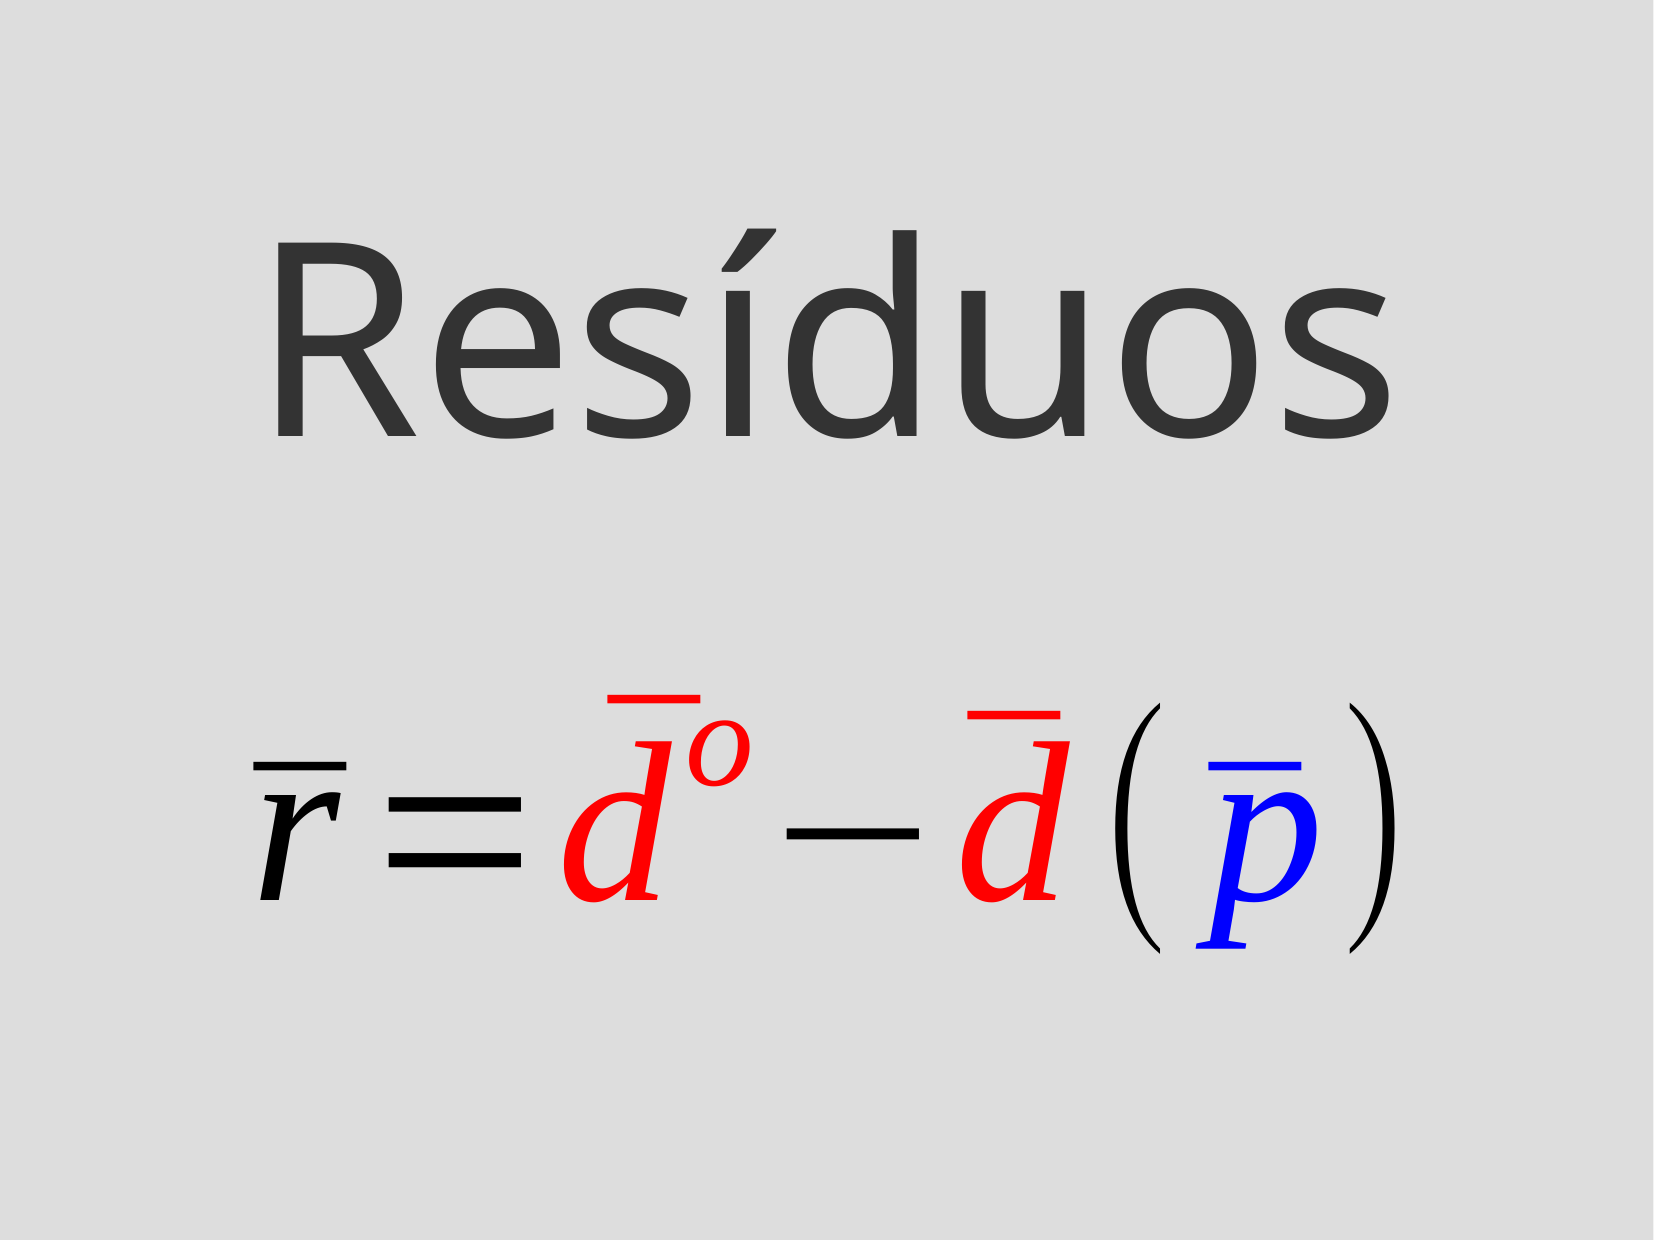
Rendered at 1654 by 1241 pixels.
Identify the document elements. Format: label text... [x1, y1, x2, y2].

chart [236, 664, 1422, 967]
title Resíduos [82, 45, 1571, 612]
